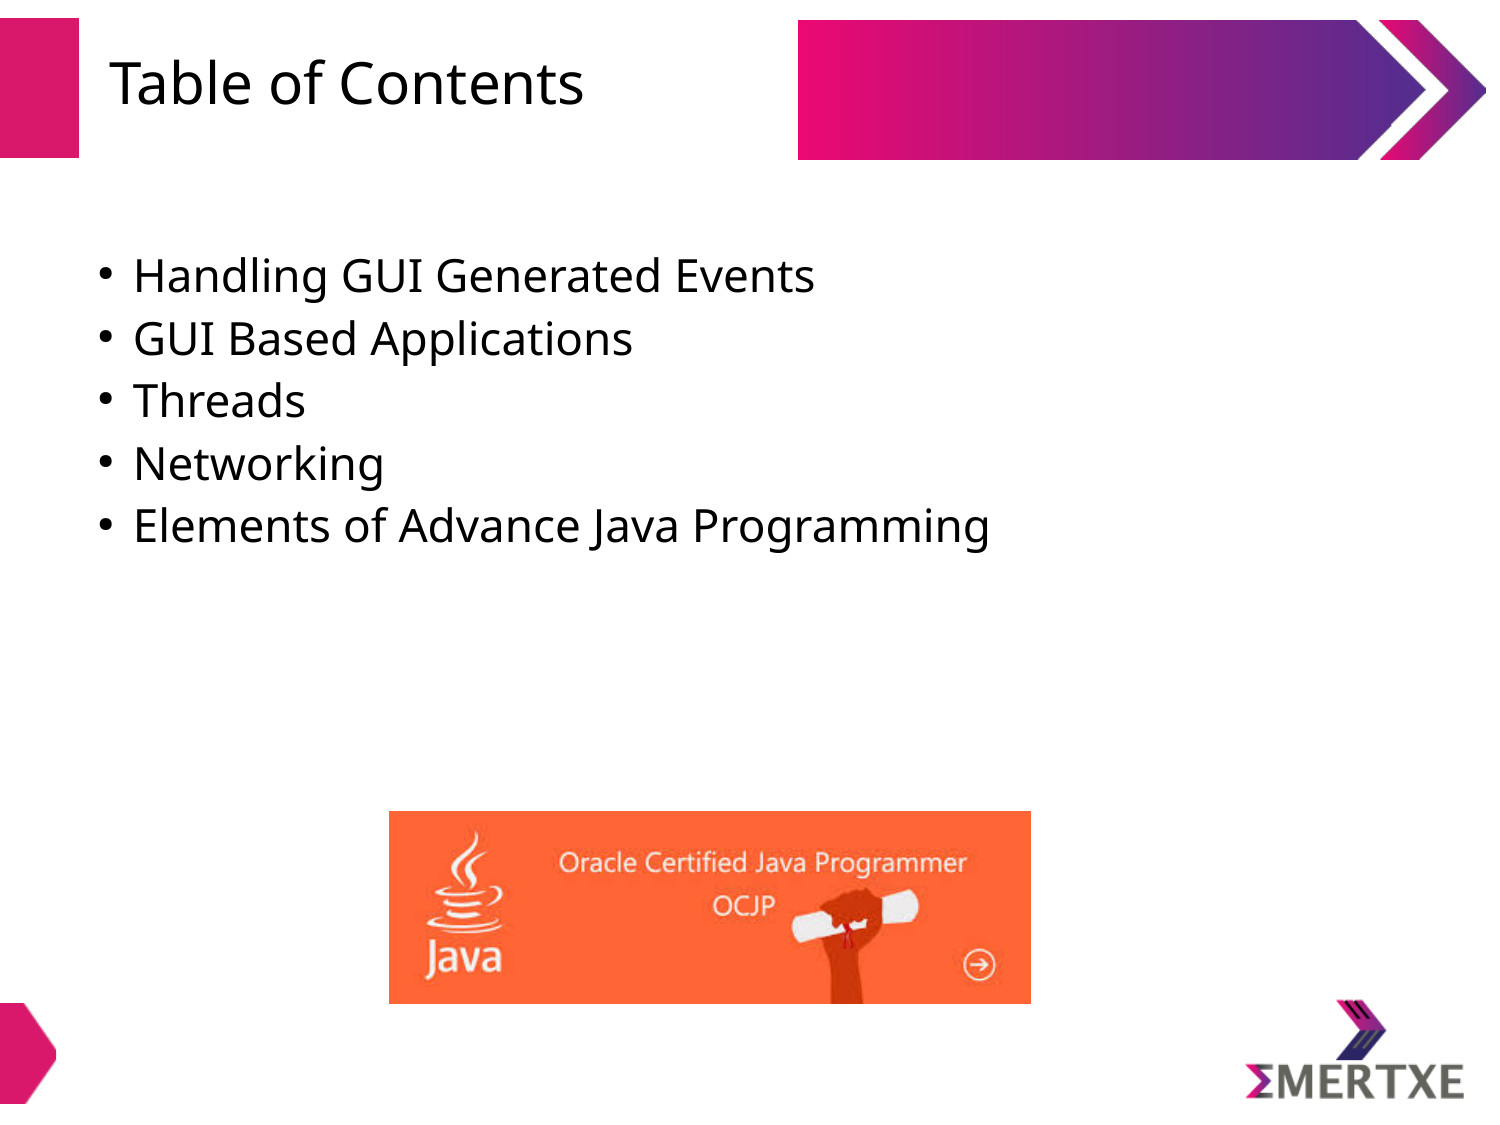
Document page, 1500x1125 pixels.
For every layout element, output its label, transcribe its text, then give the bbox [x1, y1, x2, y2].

text_box Table of Contents [94, 35, 733, 124]
picture [798, 20, 1486, 160]
picture [389, 811, 1031, 1004]
picture [1245, 996, 1465, 1099]
text_box Handling GUI Generated Events GUI Based Applications Threads Networking Elements of Advance Java Programming [82, 236, 1382, 630]
